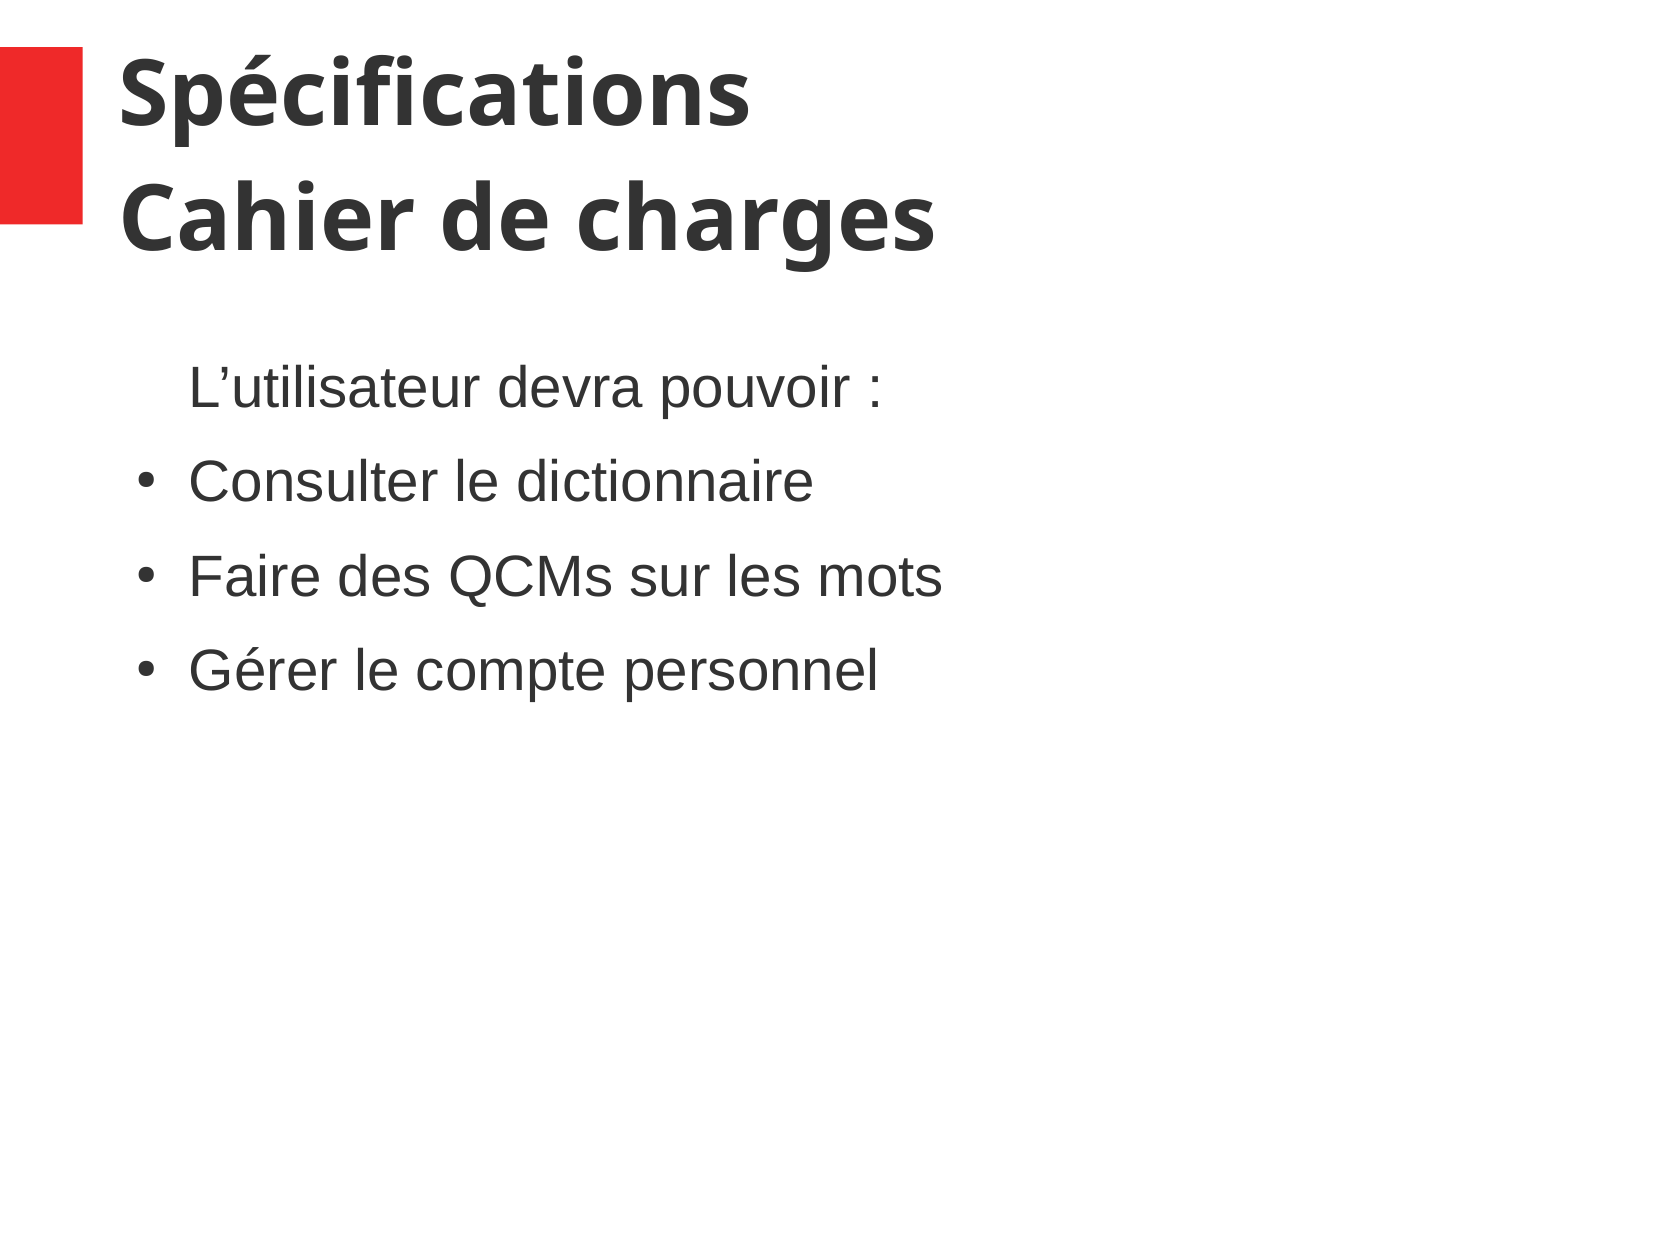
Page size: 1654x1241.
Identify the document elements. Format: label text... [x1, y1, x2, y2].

title Spécifications Cahier de charges [118, 45, 1571, 260]
list L’utilisateur devra pouvoir : Consulter le dictionnaire Faire des QCMs sur les mots Gérer le compte personnel [118, 354, 1536, 1074]
